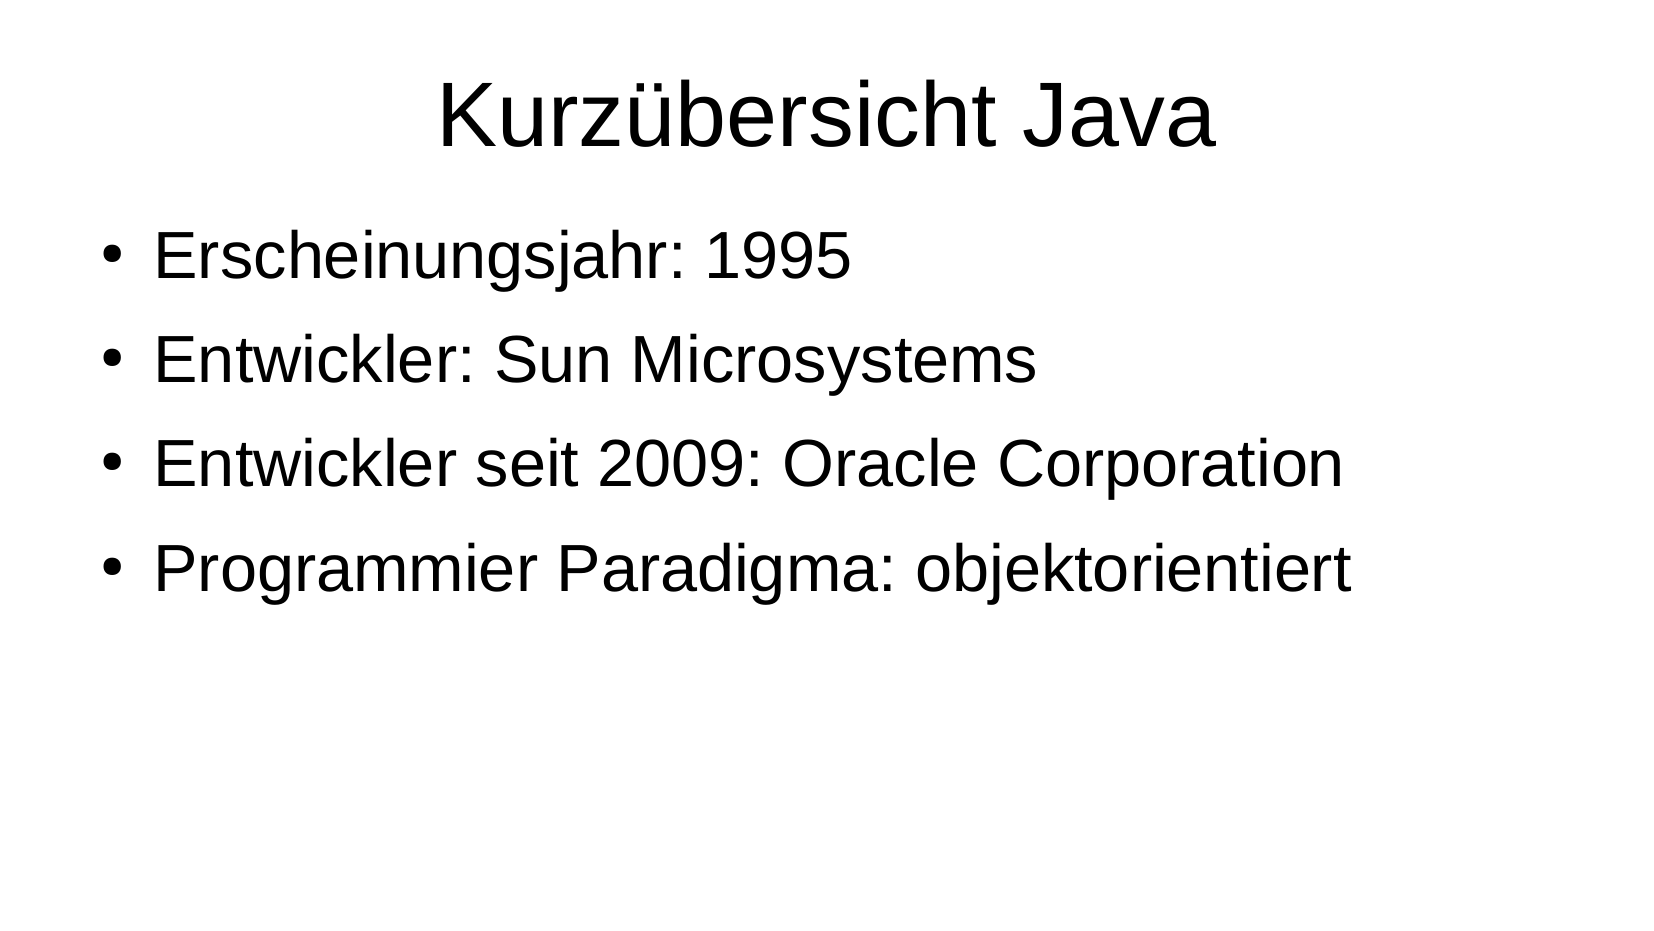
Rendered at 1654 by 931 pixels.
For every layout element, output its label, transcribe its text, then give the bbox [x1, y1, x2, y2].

list Erscheinungsjahr: 1995 Entwickler: Sun Microsystems Entwickler seit 2009: Oracle Corporation Programmier Paradigma: objektorientiert [82, 217, 1565, 827]
title Kurzübersicht Java [82, 37, 1571, 193]
